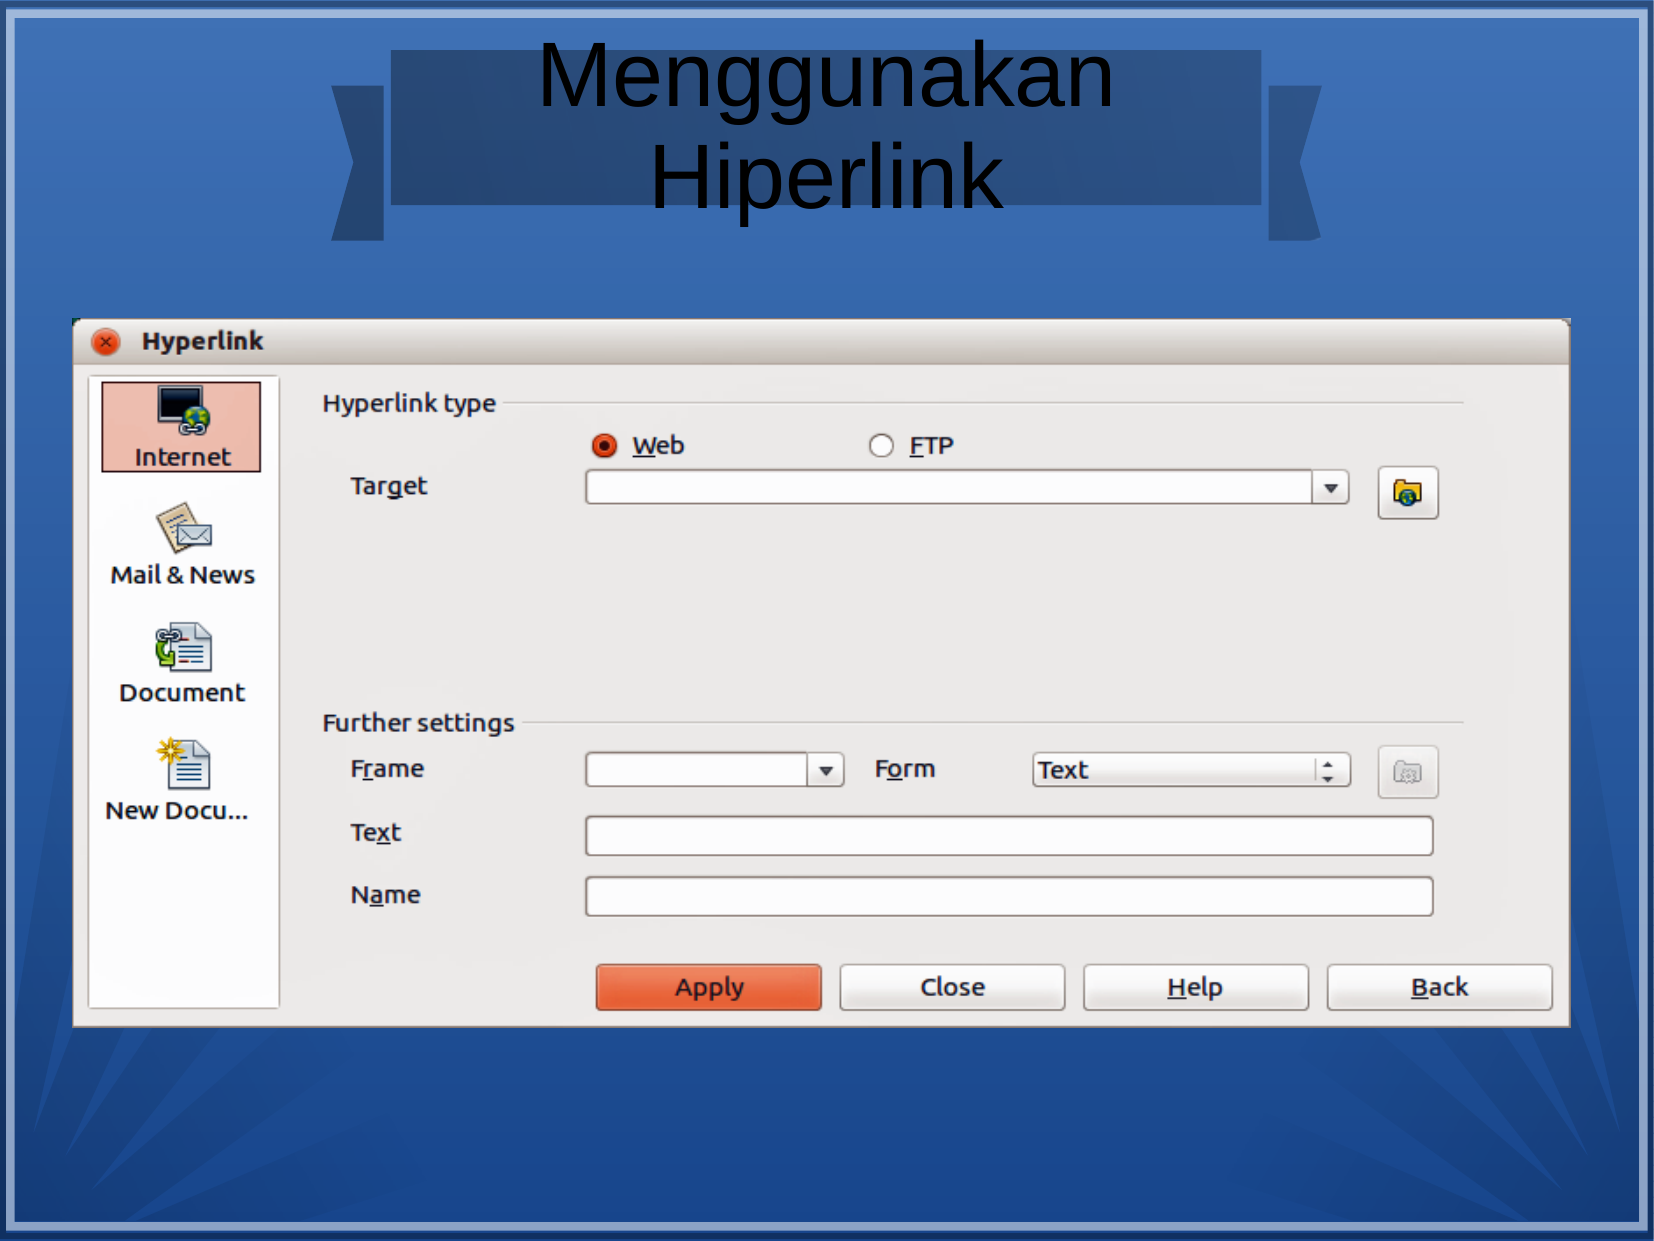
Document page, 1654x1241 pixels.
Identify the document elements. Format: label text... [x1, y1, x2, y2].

title Menggunakan Hiperlink [389, 23, 1264, 229]
picture [72, 318, 1571, 1028]
